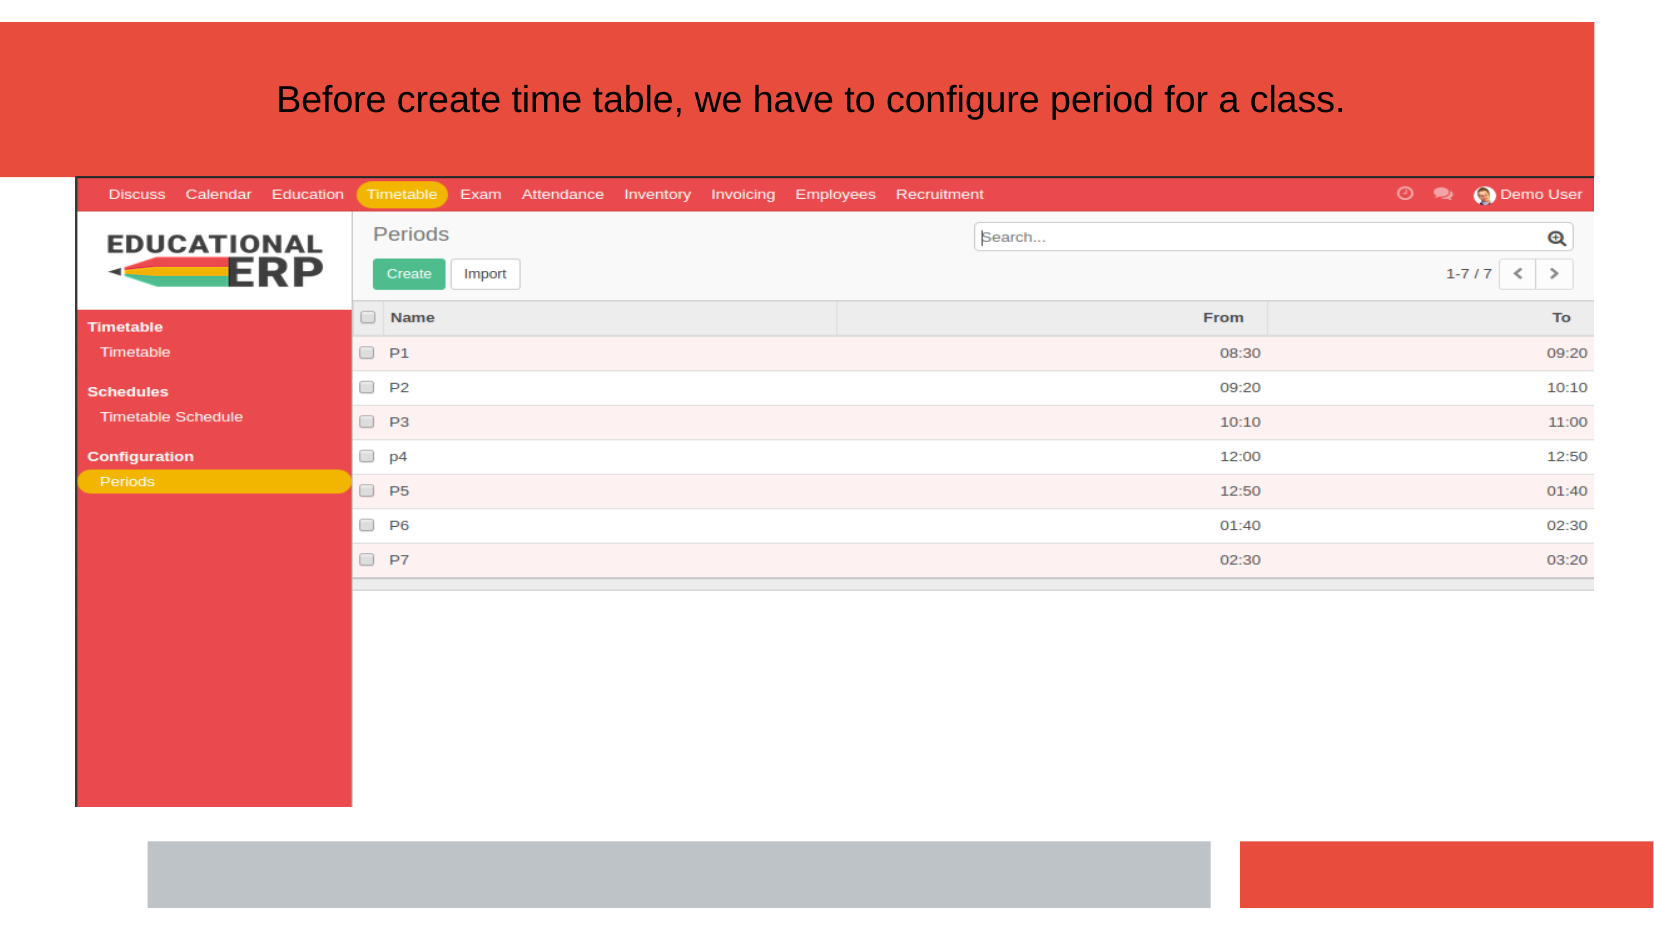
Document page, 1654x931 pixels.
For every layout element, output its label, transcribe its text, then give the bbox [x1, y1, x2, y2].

picture [75, 176, 1594, 807]
text_box Before create time table, we have to configure period for a class. [261, 71, 1362, 129]
